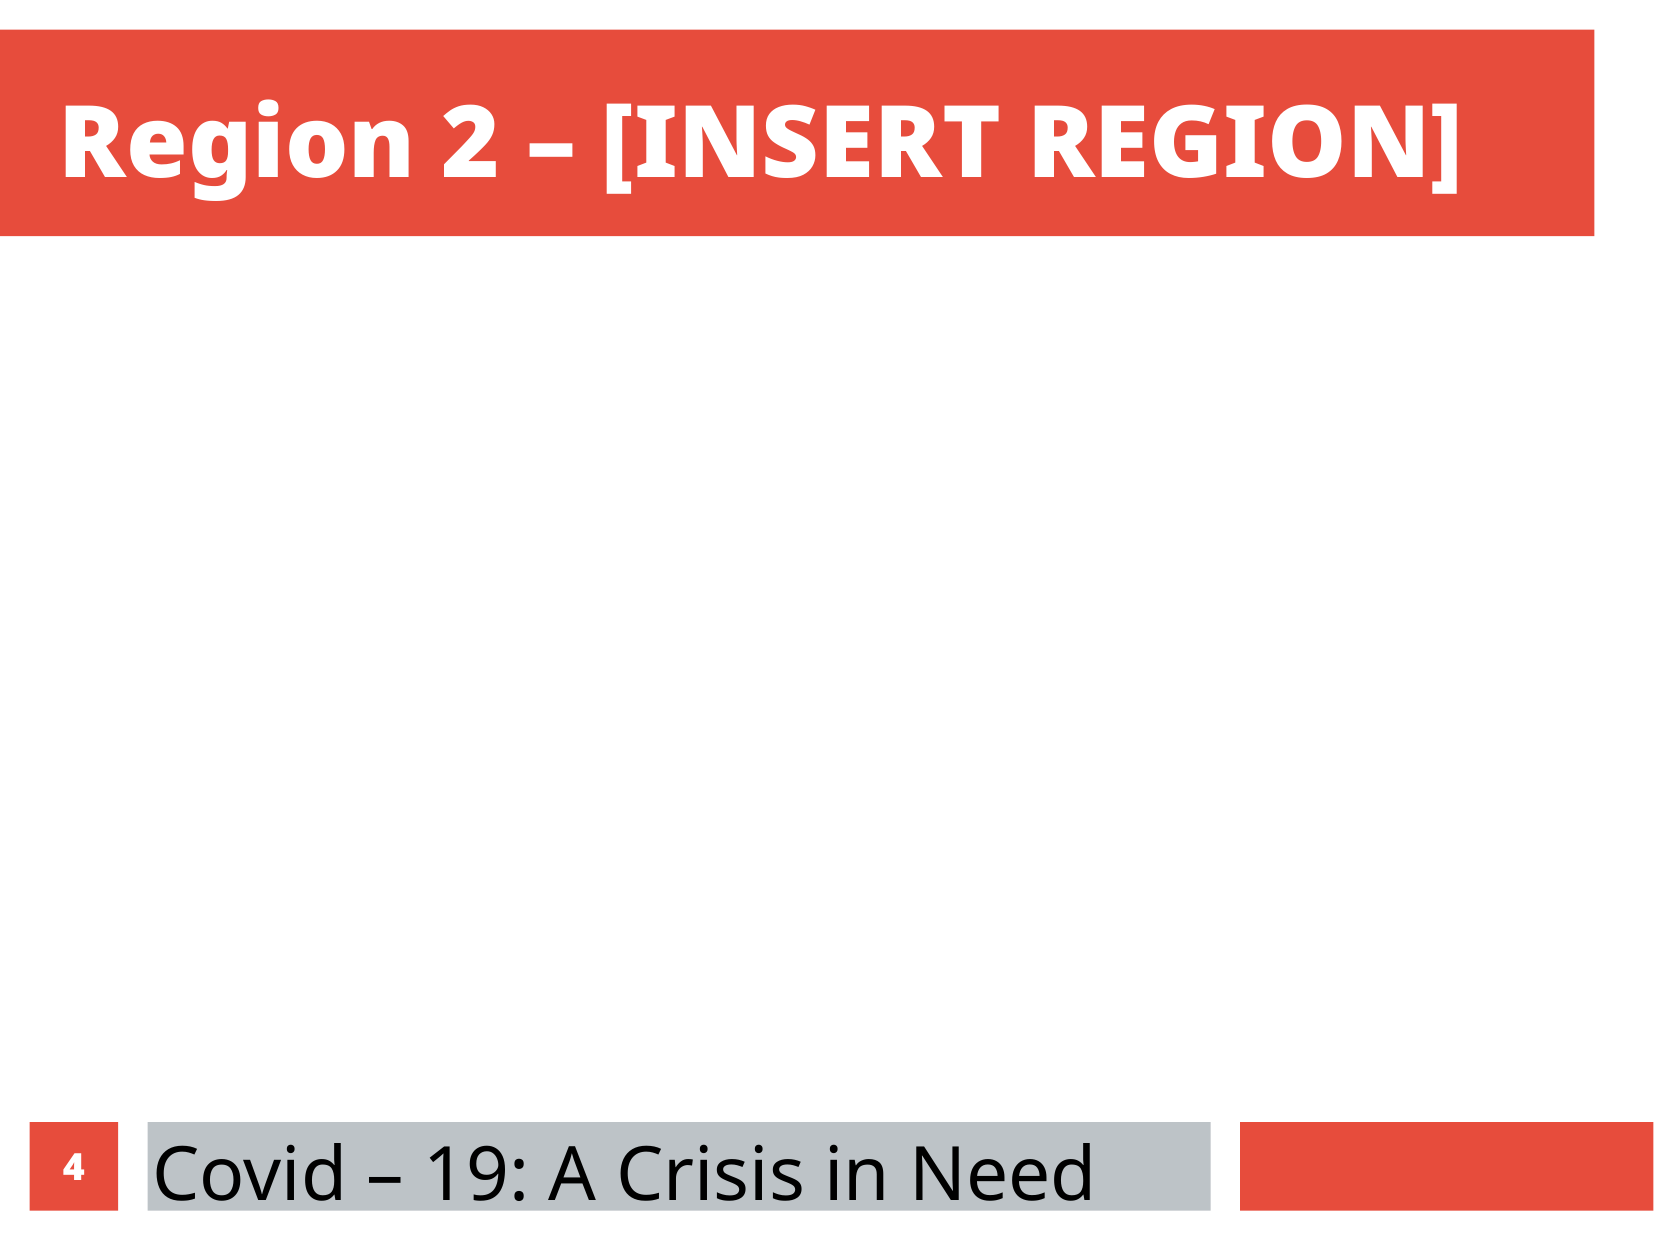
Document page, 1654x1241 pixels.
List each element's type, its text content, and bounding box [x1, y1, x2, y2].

text_box Covid – 19: A Crisis in Need [137, 1112, 1276, 1241]
title Region 2 – [INSERT REGION] [59, 59, 1595, 207]
